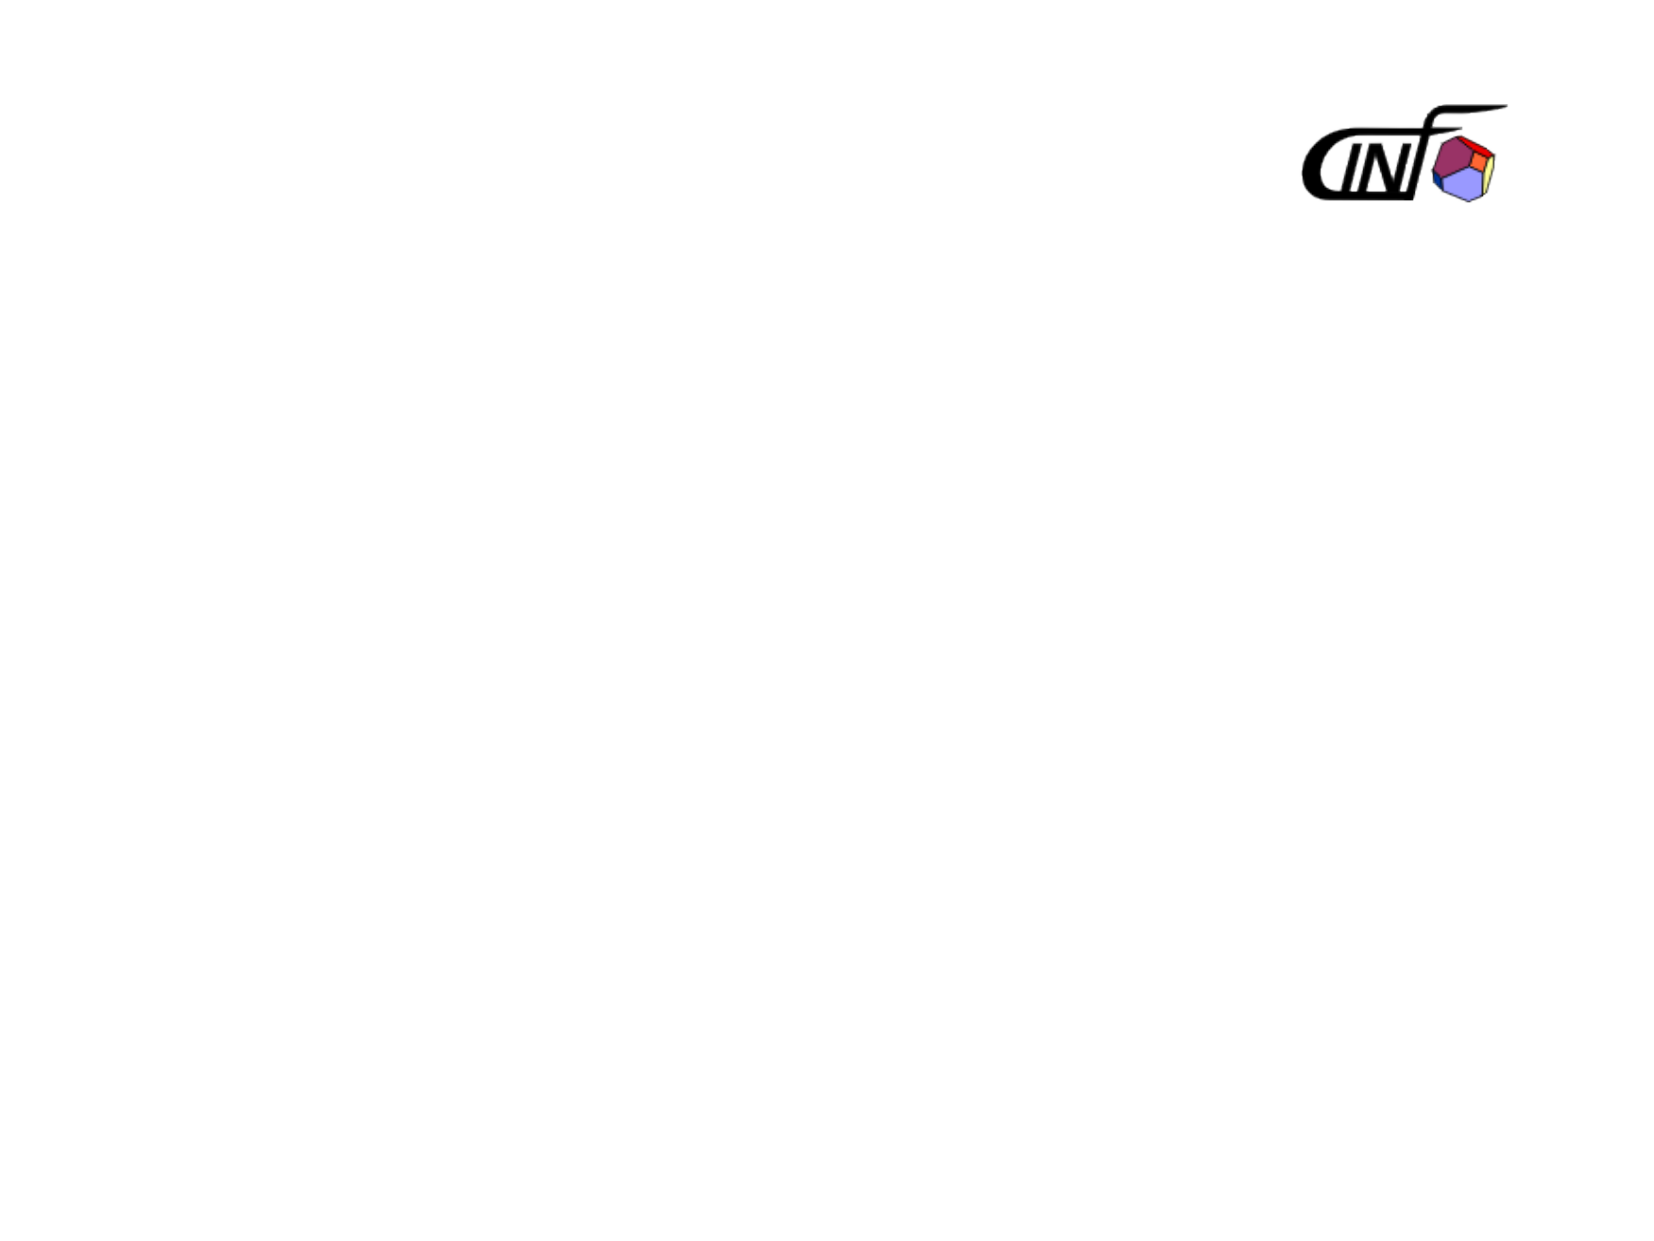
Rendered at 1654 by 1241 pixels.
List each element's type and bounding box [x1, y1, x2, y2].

picture [1295, 104, 1516, 205]
